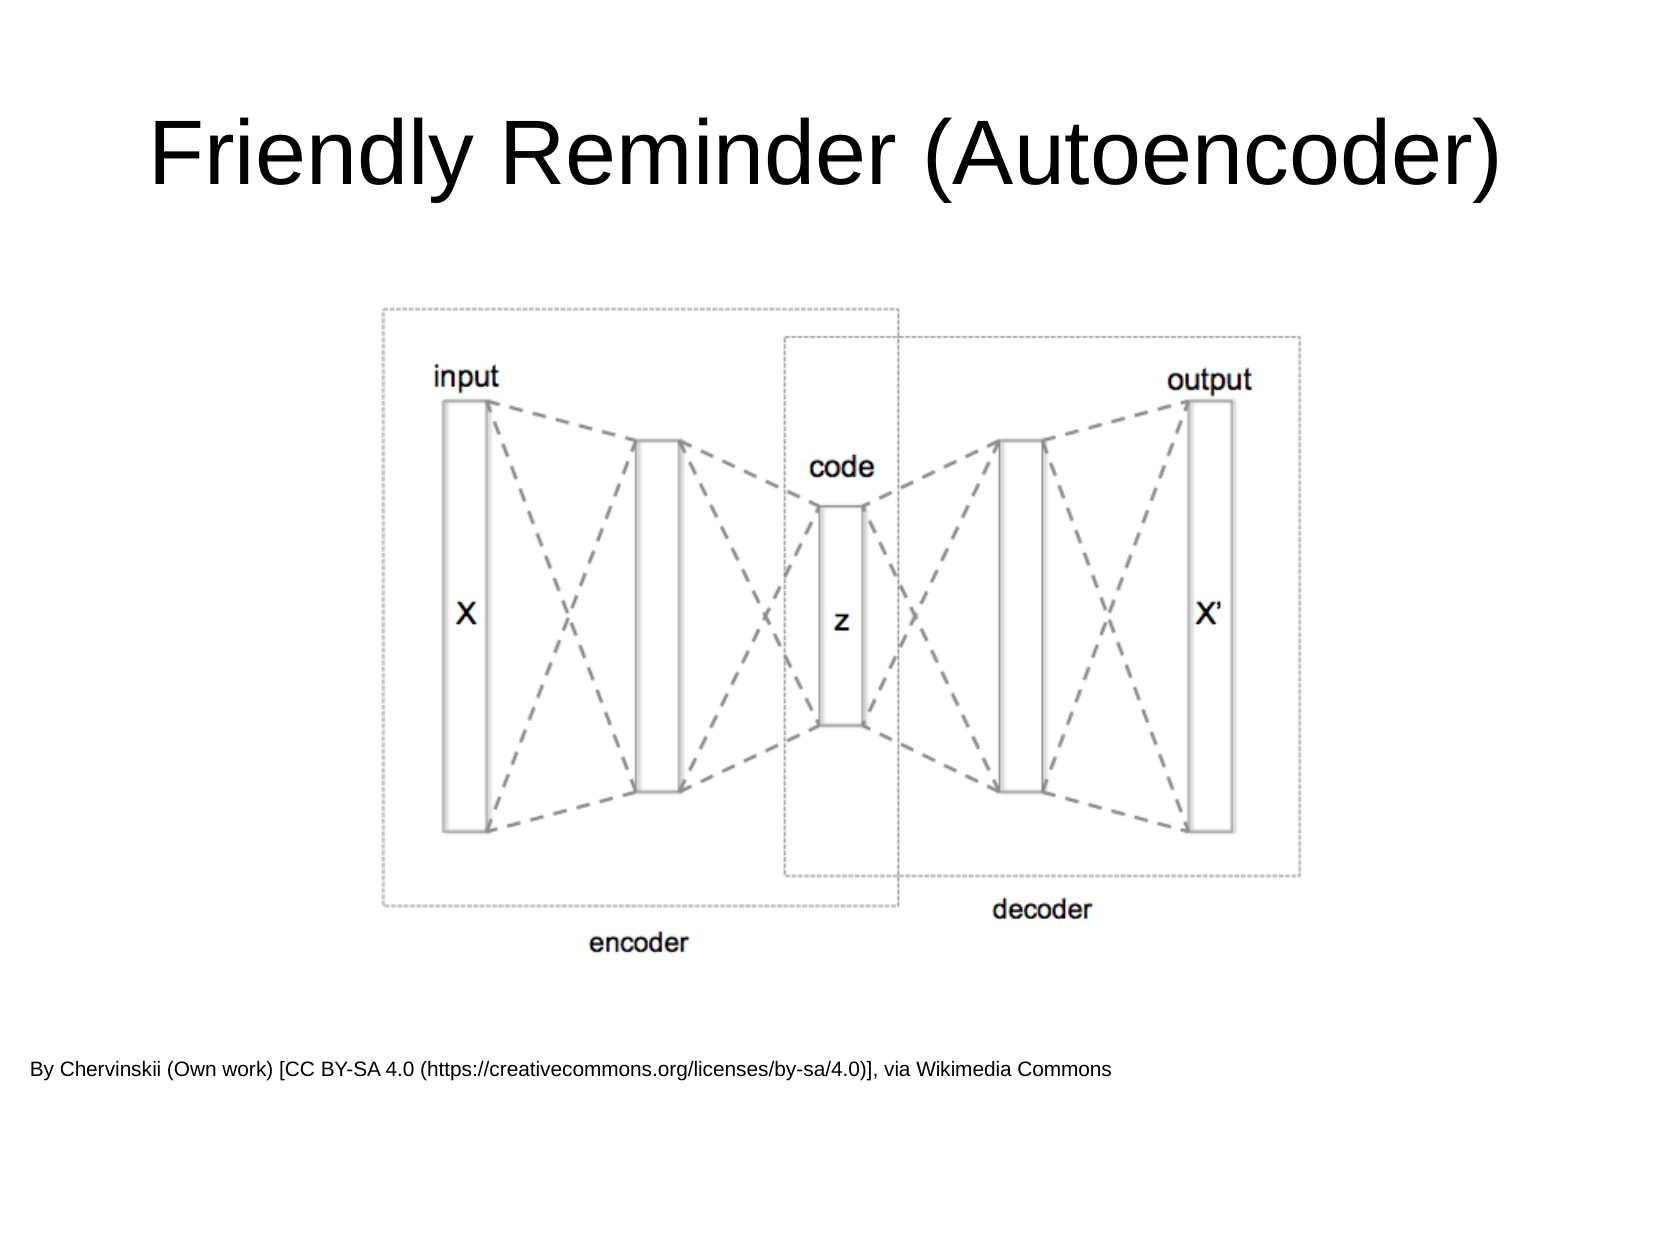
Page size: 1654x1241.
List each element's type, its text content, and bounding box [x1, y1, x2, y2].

title Friendly Reminder (Autoencoder) [82, 49, 1571, 257]
picture [303, 224, 1374, 1025]
text_box By Chervinskii (Own work) [CC BY-SA 4.0 (https://creativecommons.org/licenses/by-sa/4.0)], via Wikimedia Commons [15, 1050, 1654, 1231]
